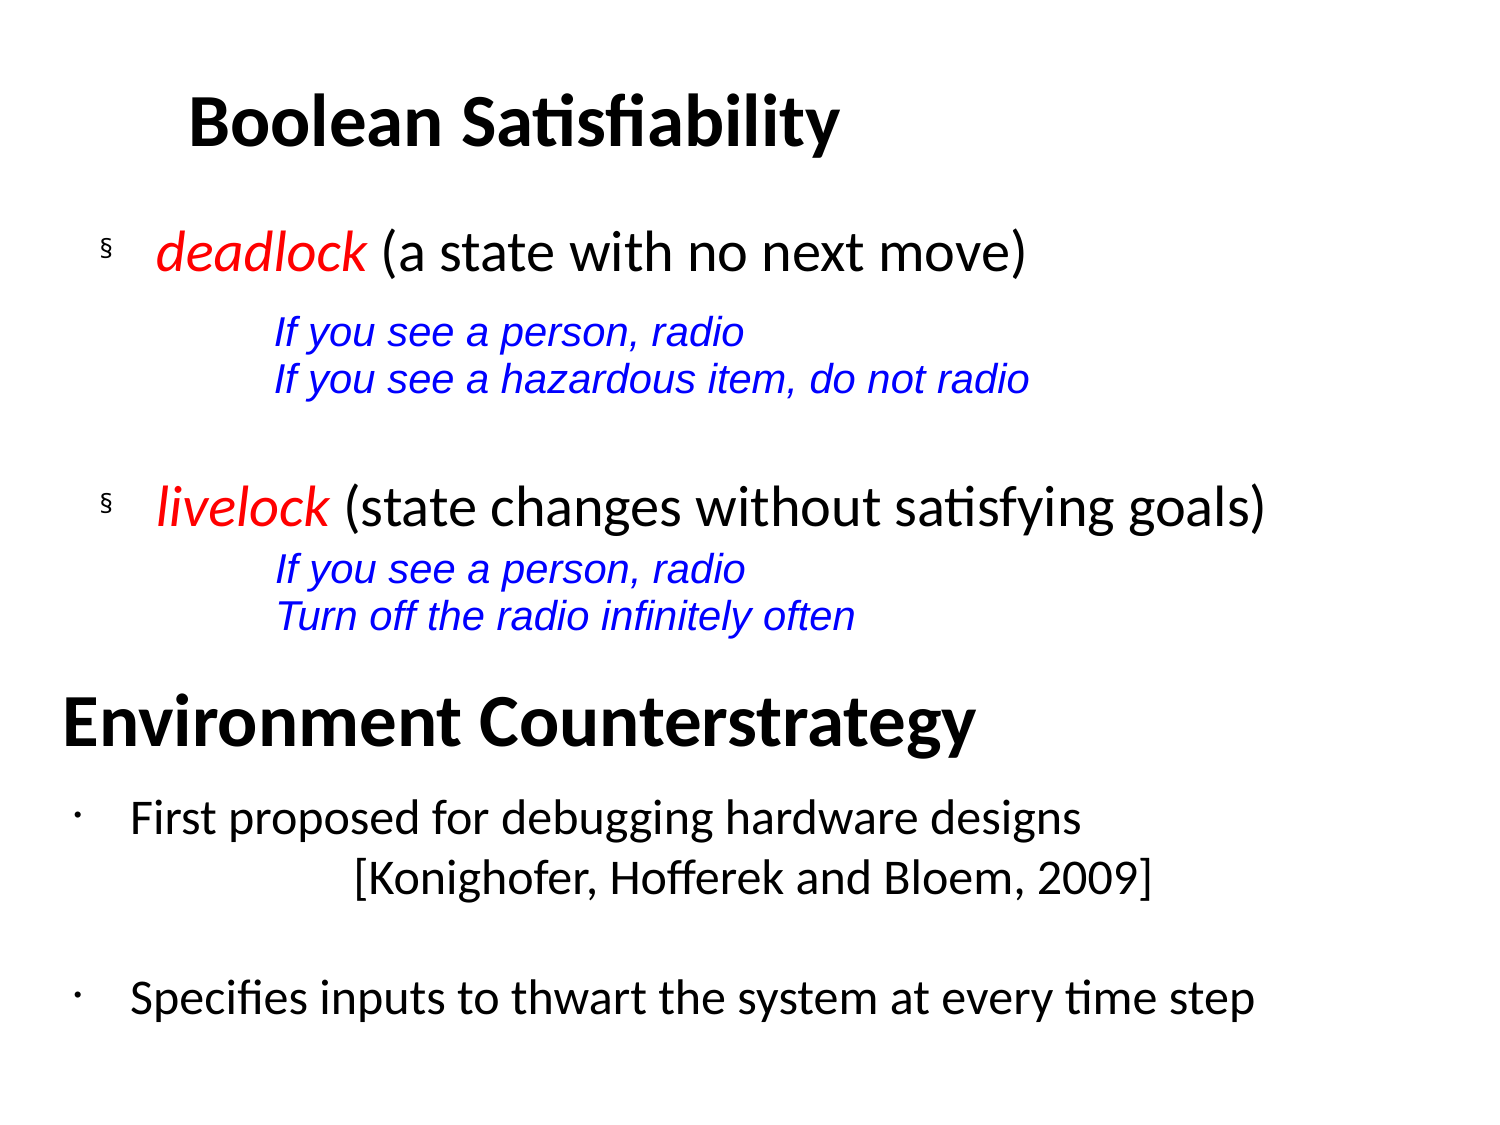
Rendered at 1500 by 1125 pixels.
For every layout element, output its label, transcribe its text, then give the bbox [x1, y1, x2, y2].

text_box Environment Counterstrategy [48, 664, 994, 770]
text_box deadlock (a state with no next move) livelock (state changes without satisfying goals) [84, 135, 1500, 756]
text_box Boolean Satisfiability [173, 64, 857, 170]
text_box If you see a person, radio Turn off the radio infinitely often [260, 538, 872, 647]
text_box First proposed for debugging hardware designs [Konighofer, Hofferek and Bloem, 2009] Specifies inputs to thwart the system at every time step [0, 777, 1500, 1033]
text_box If you see a person, radio If you see a hazardous item, do not radio [259, 301, 1045, 410]
